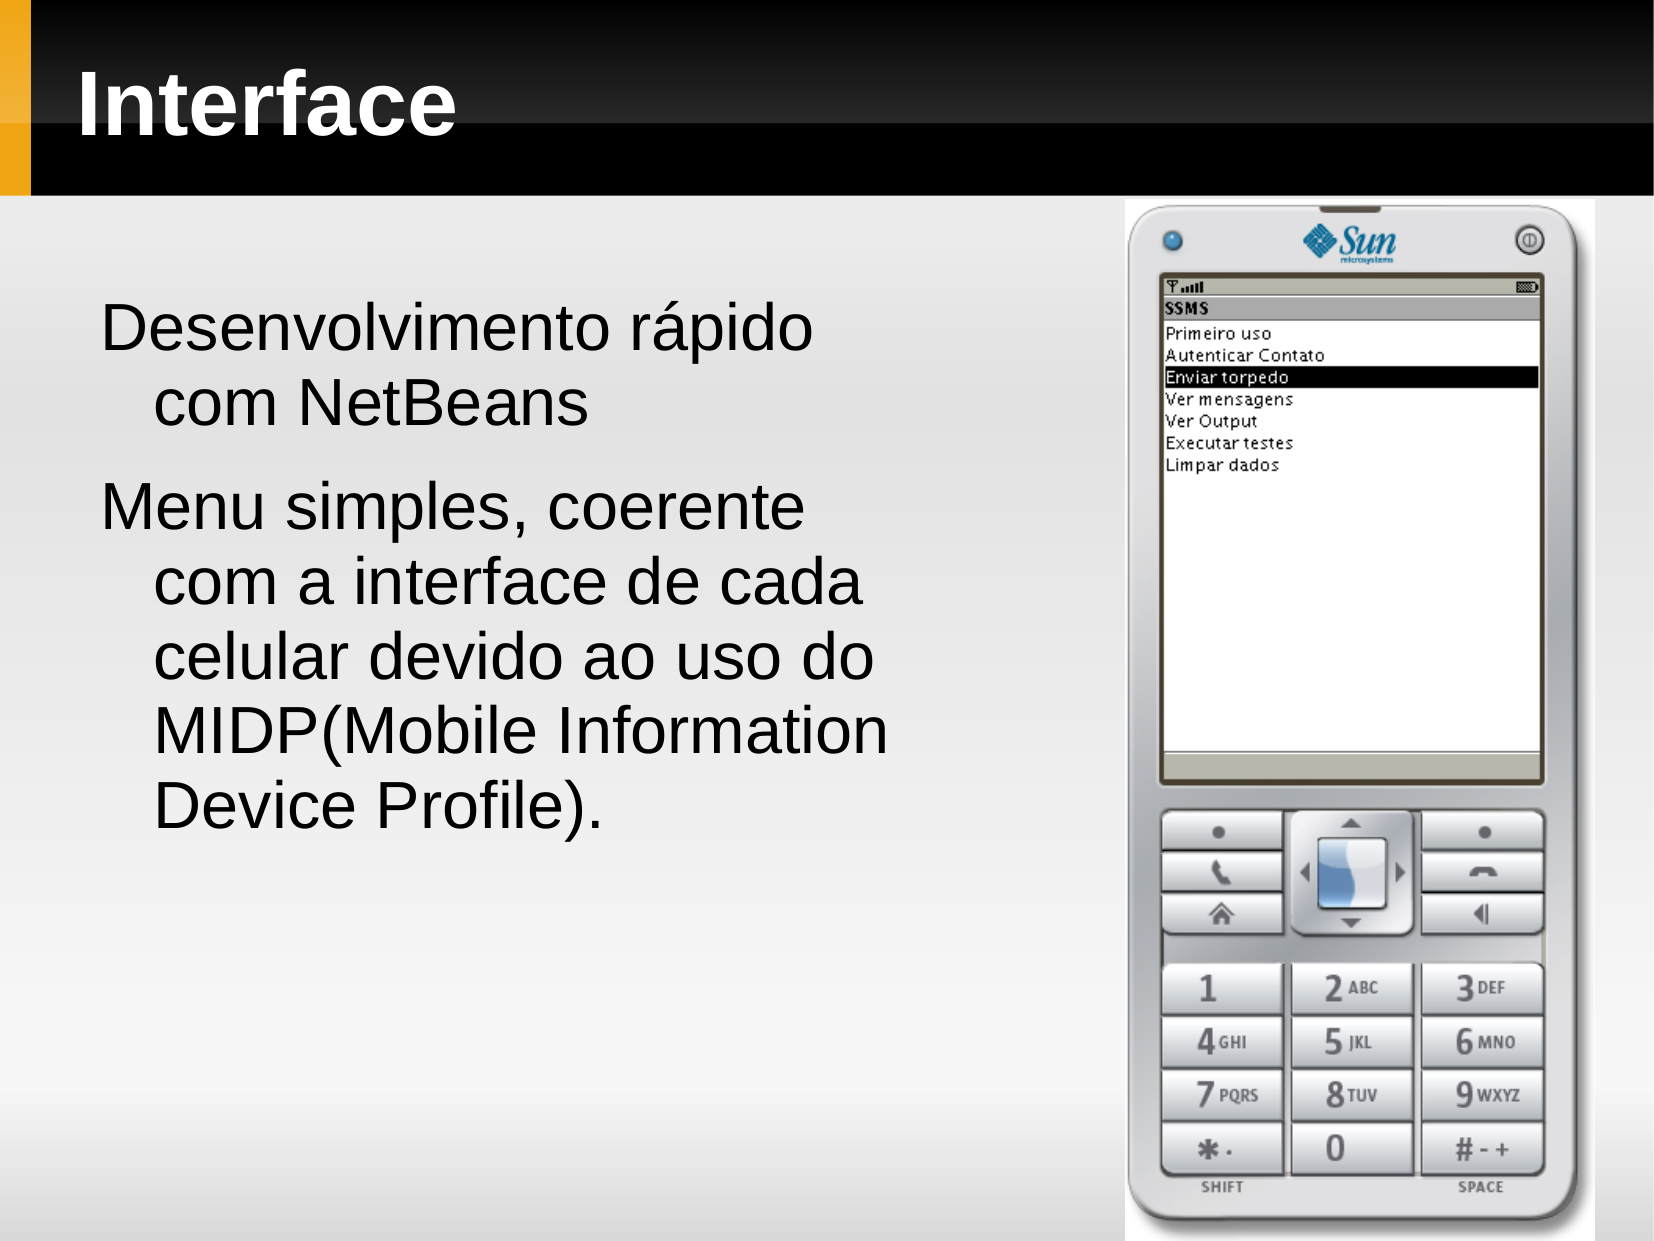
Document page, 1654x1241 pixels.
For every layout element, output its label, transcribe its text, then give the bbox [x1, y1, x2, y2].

list Desenvolvimento rápido com NetBeans Menu simples, coerente com a interface de cada celular devido ao uso do MIDP(Mobile Information Device Profile). [82, 290, 916, 1094]
picture [0, 0, 1654, 1241]
title Interface [76, 7, 1565, 200]
